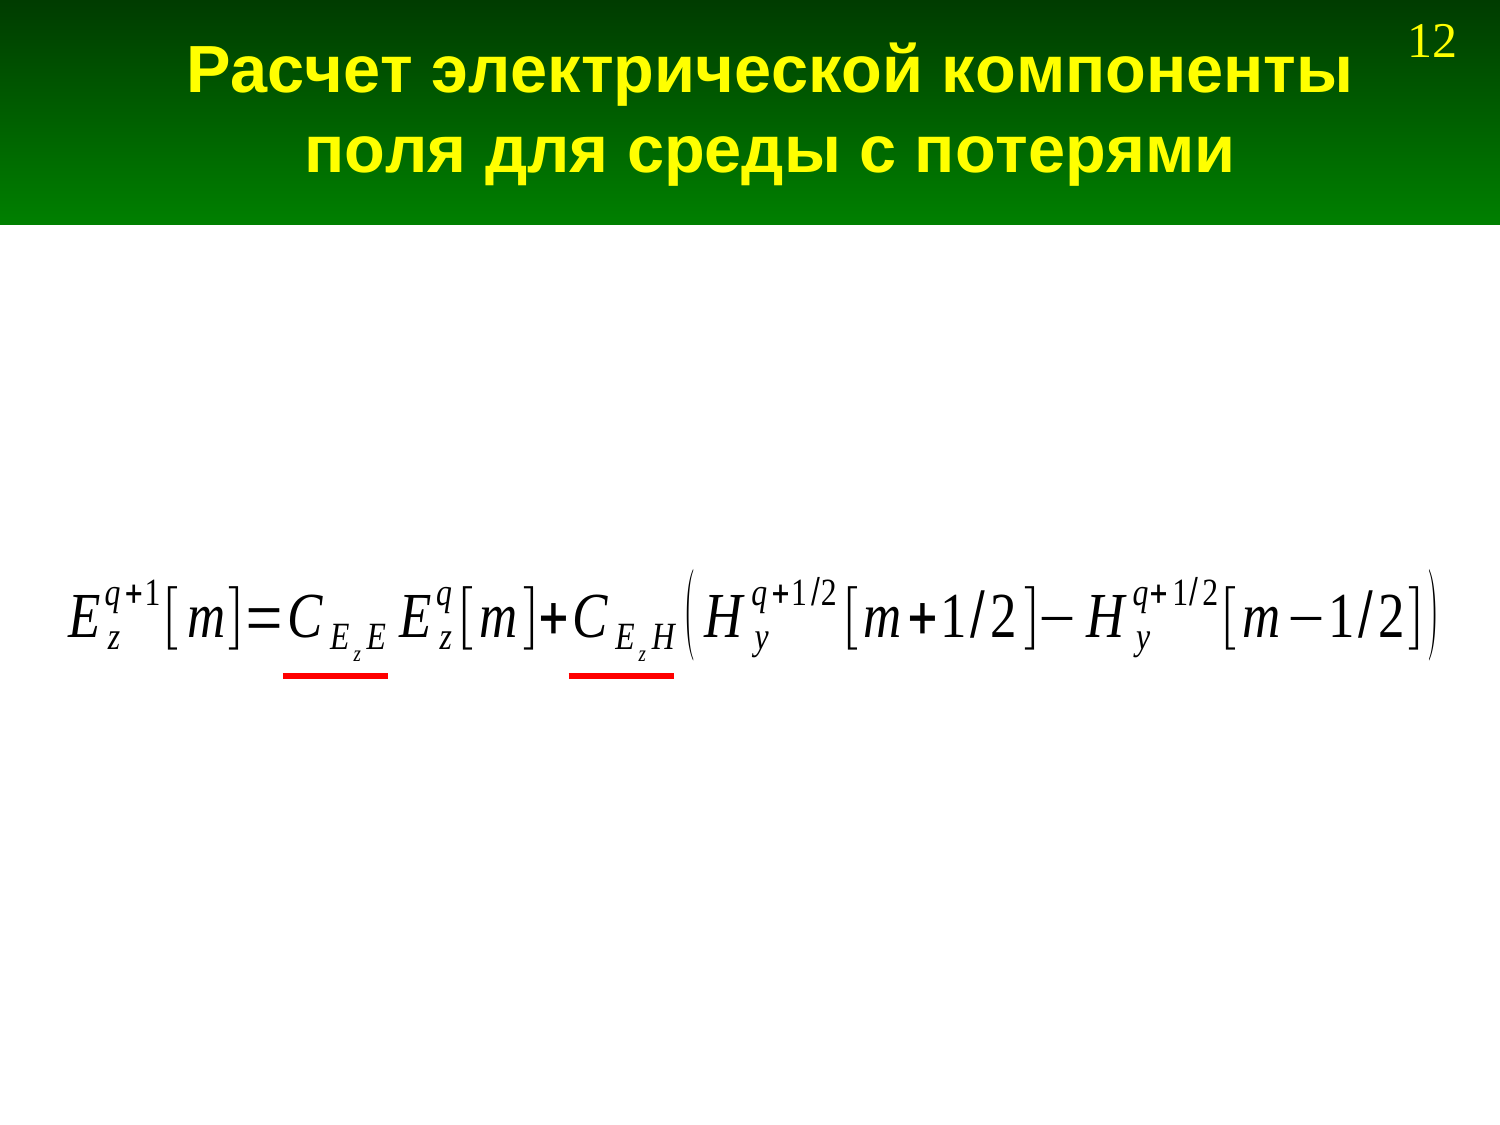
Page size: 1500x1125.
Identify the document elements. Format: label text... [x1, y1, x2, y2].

title Расчет электрической компоненты поля для среды с потерями [100, 7, 1441, 204]
chart [51, 565, 1451, 666]
